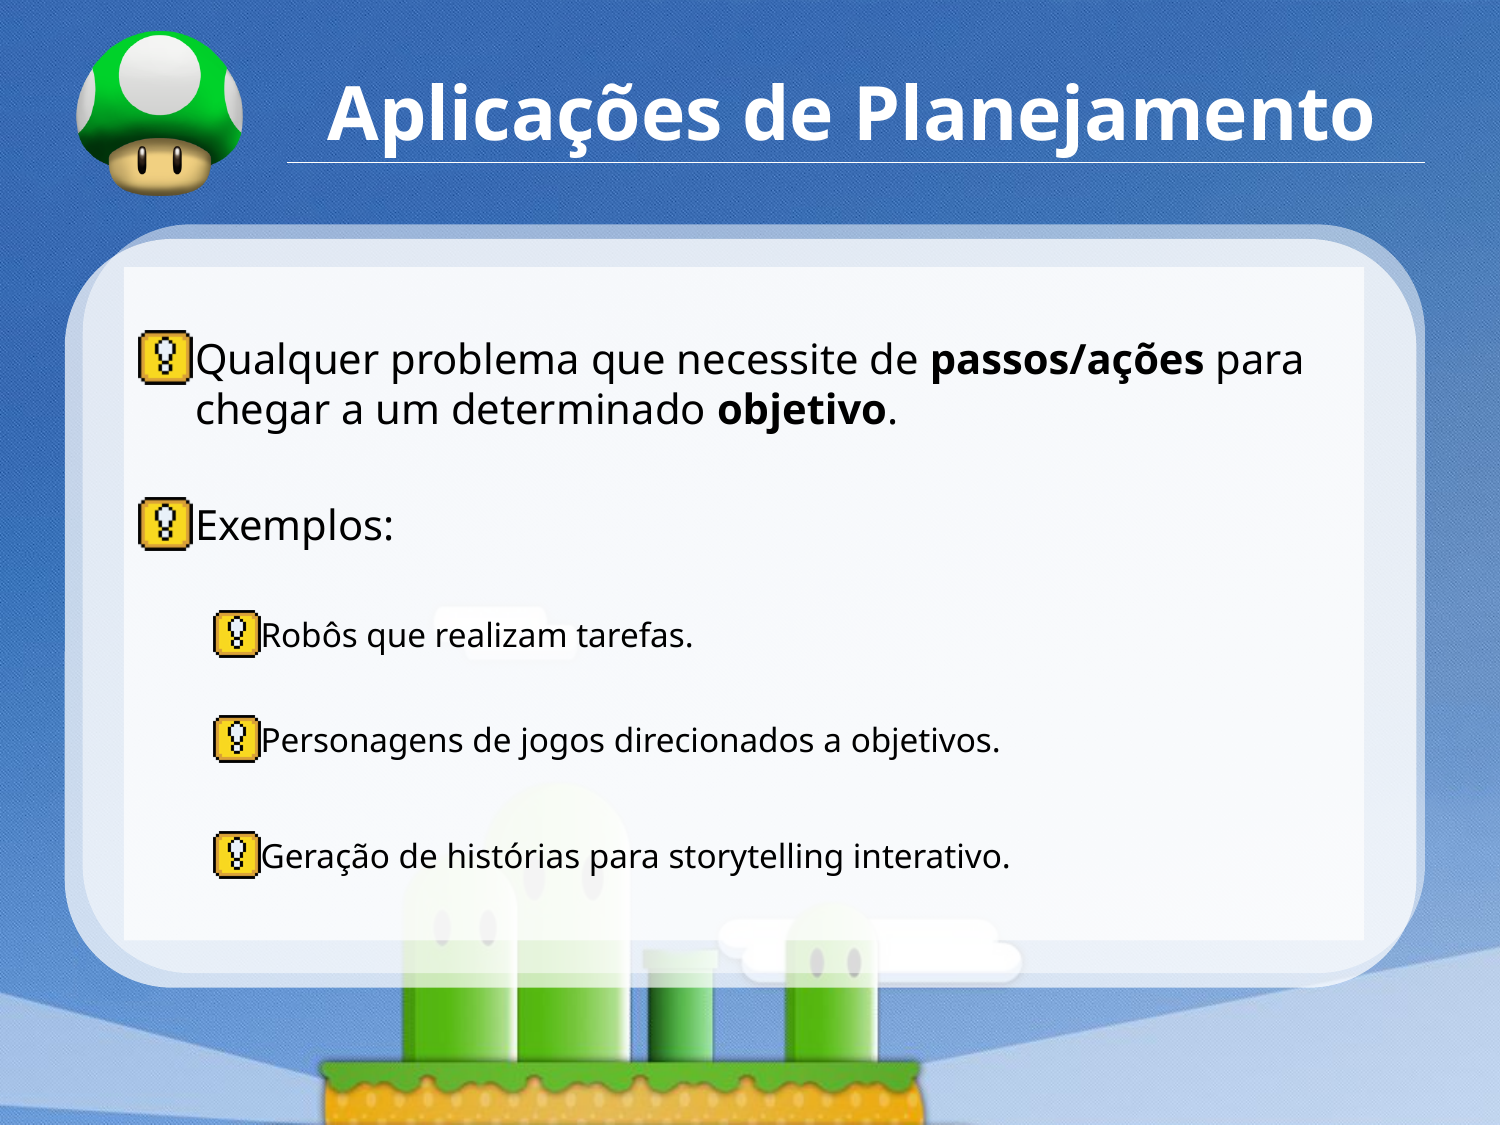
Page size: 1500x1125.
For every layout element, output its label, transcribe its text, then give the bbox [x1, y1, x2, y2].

picture [0, 0, 1500, 1125]
title Aplicações de Planejamento [312, 37, 1425, 183]
list Qualquer problema que necessite de passos/ações para chegar a um determinado objetivo. Exemplos: Robôs que realizam tarefas. Personagens de jogos direcionados a objetivos. Geração de histórias para storytelling interativo. [123, 267, 1365, 941]
